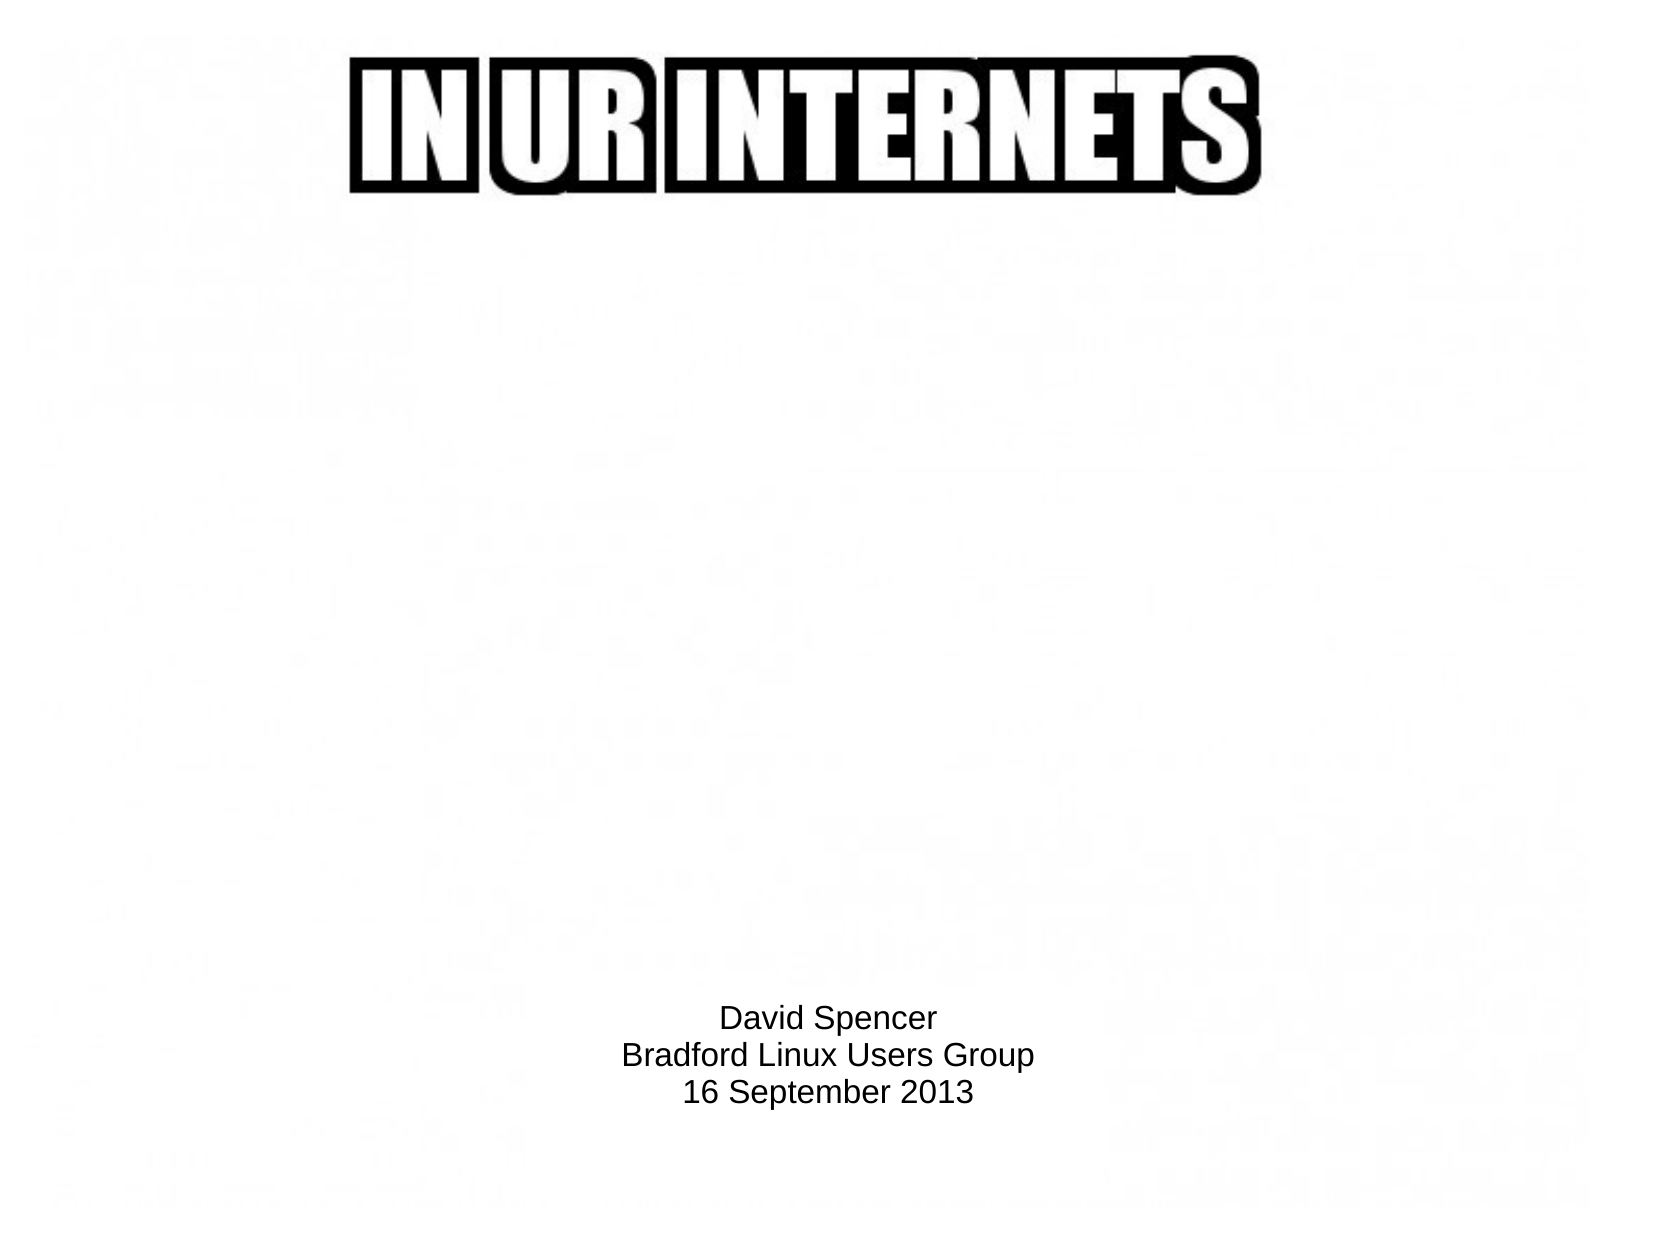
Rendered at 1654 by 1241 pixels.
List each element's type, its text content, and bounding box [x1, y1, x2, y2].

text_box David Spencer Bradford Linux Users Group 16 September 2013 [84, 951, 1573, 1159]
picture [25, 35, 1589, 1209]
